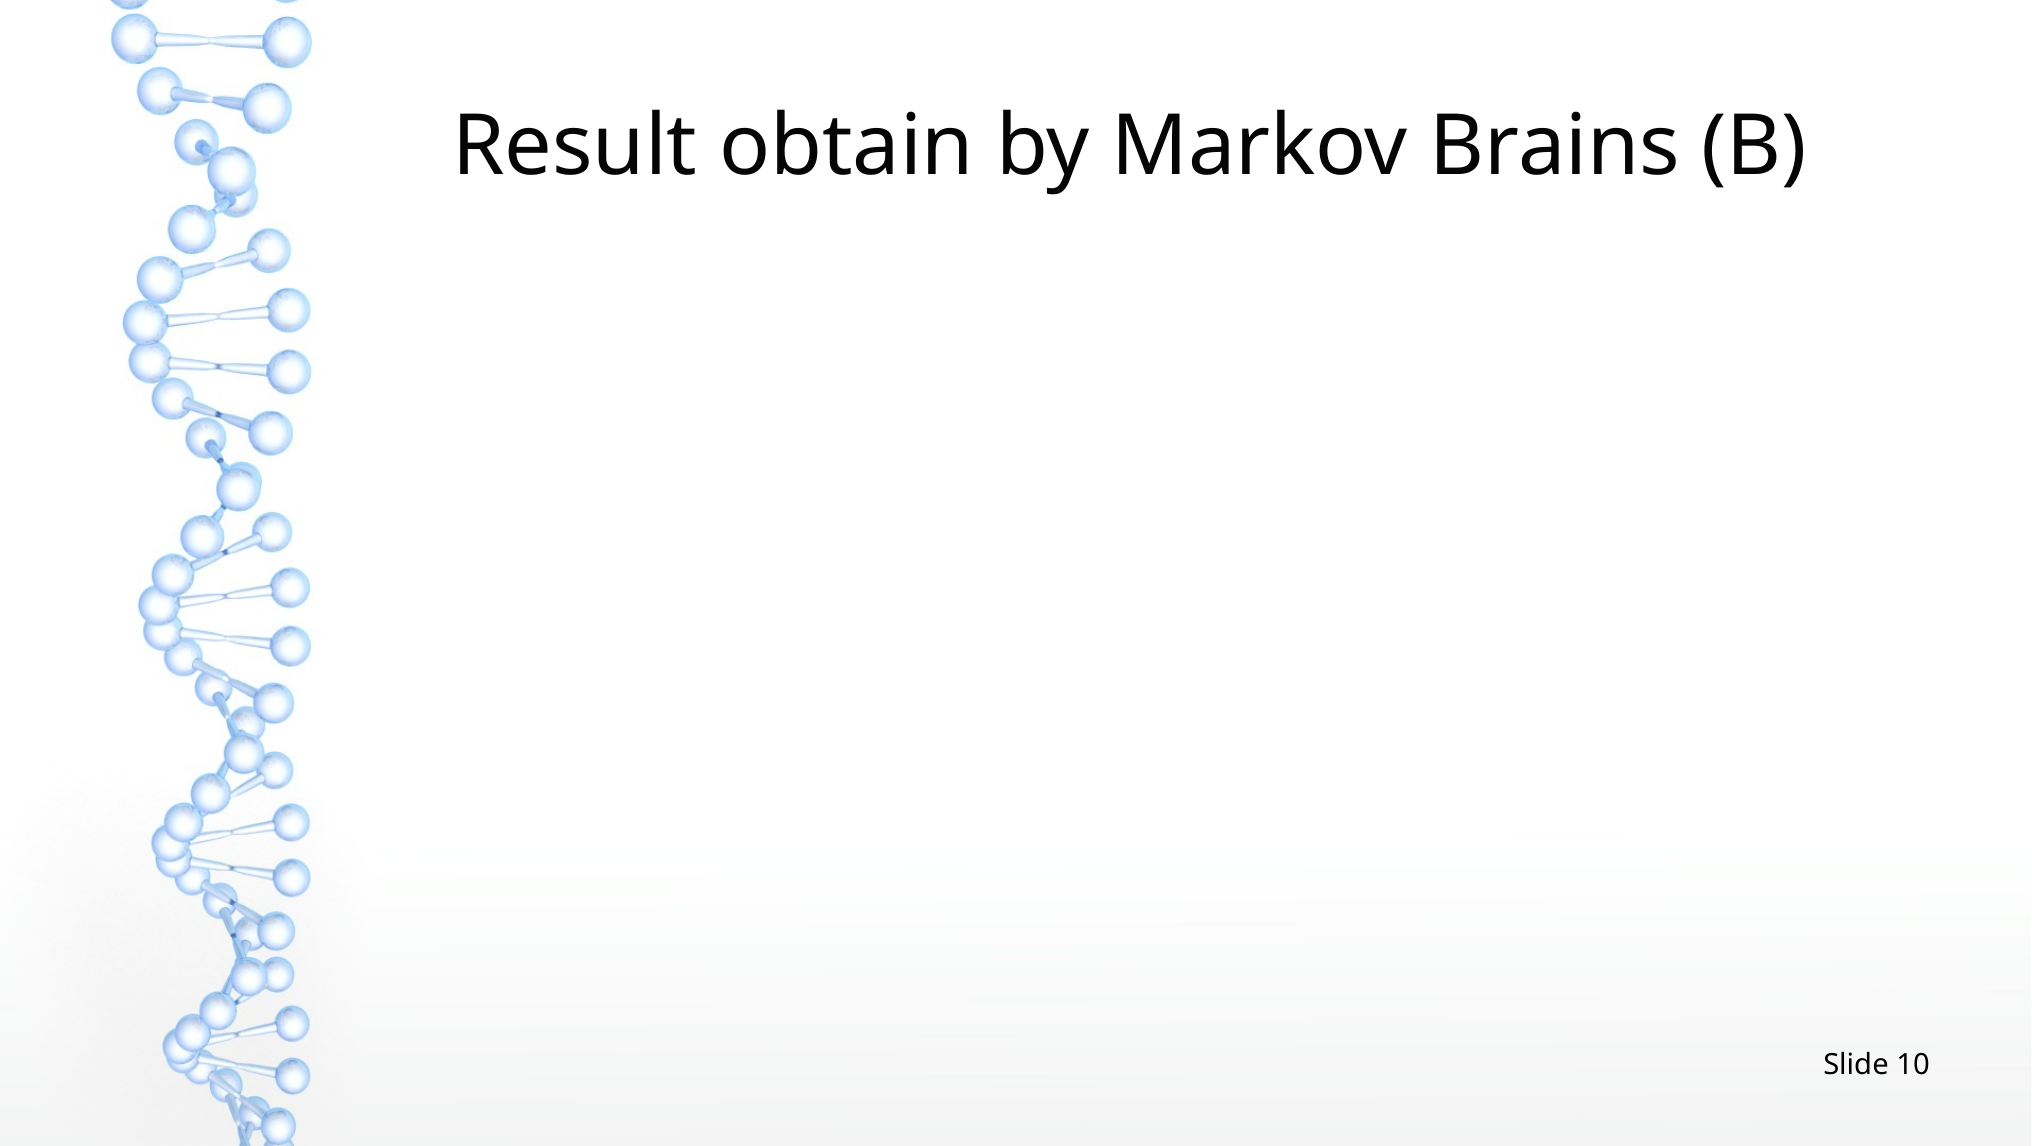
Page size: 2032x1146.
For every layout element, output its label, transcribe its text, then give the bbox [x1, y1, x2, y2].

title Result obtain by Markov Brains (B) [330, 45, 1930, 237]
picture [0, 0, 2032, 1146]
